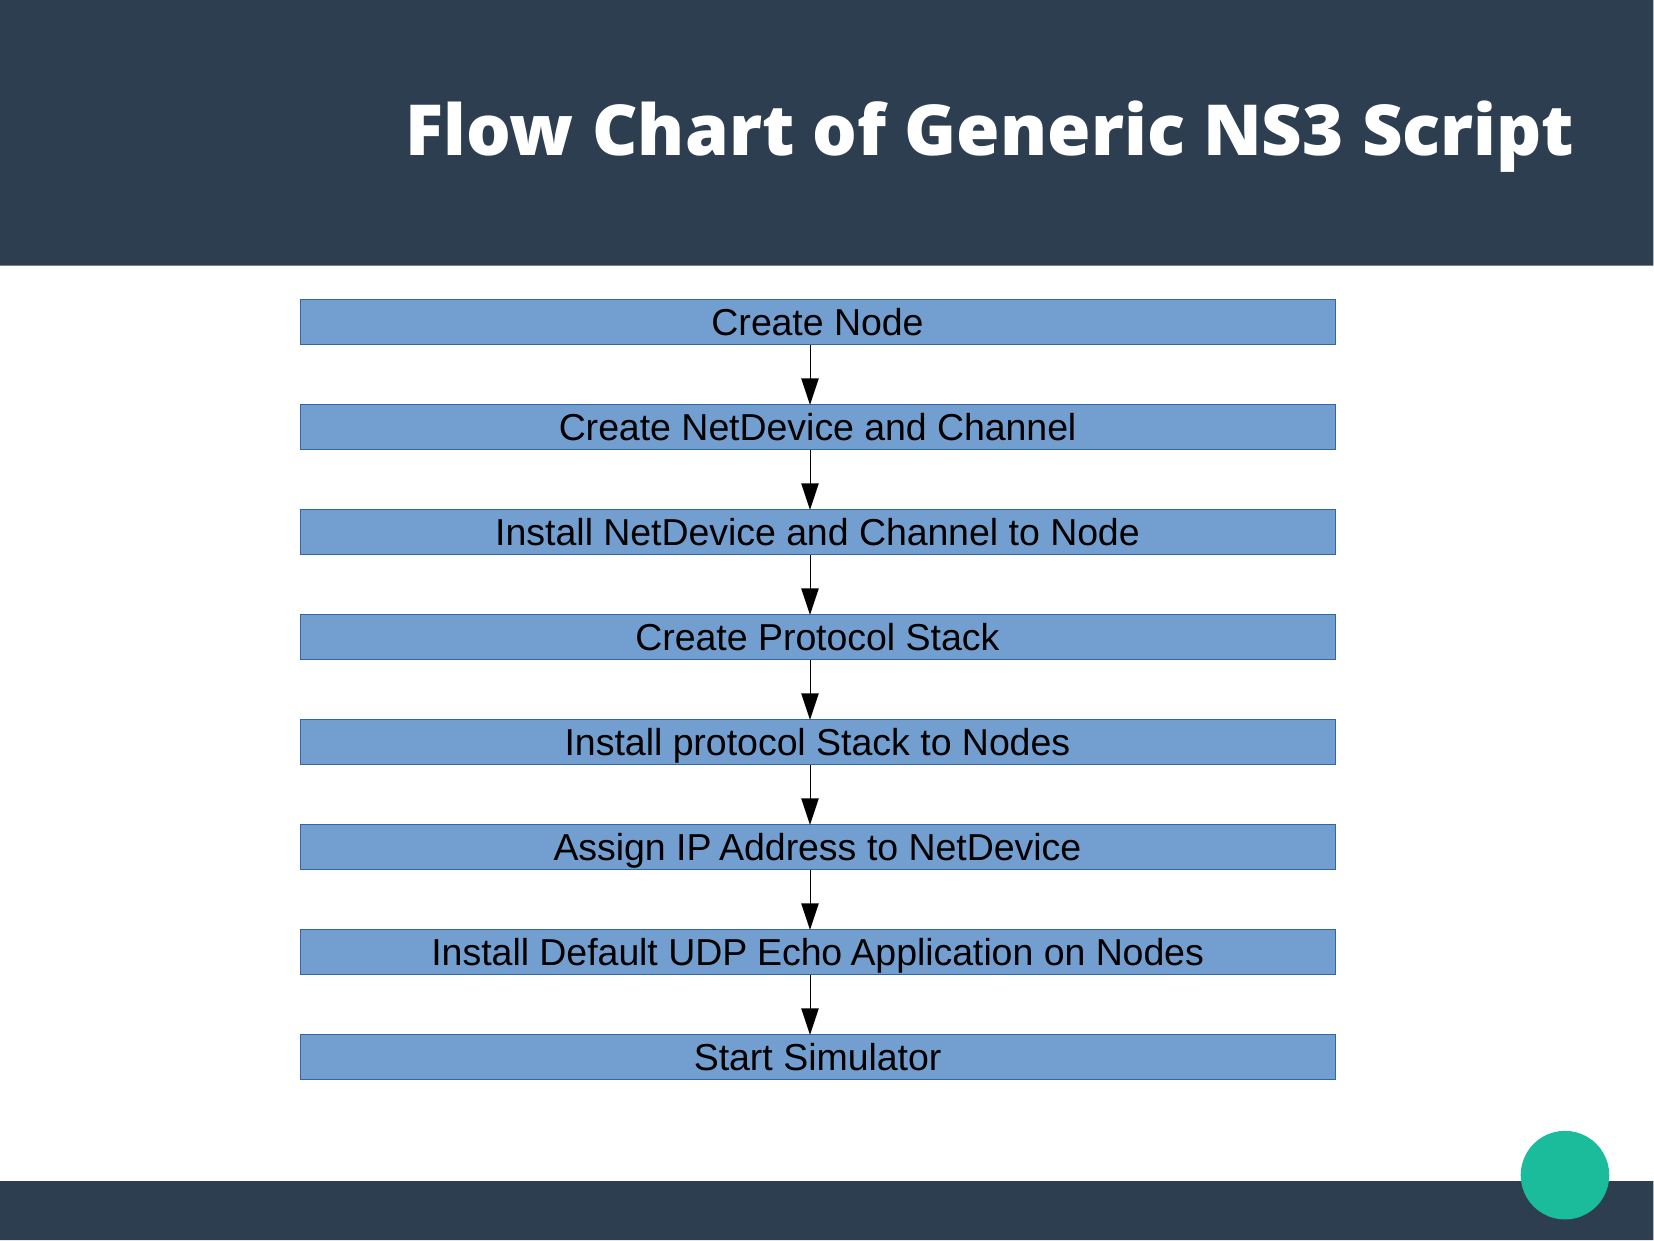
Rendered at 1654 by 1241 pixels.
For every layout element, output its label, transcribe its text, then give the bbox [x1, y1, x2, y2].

text_box Create Protocol Stack [300, 614, 1336, 660]
text_box Install NetDevice and Channel to Node [300, 509, 1336, 555]
text_box Install Default UDP Echo Application on Nodes [300, 929, 1336, 975]
text_box Create Node [300, 299, 1336, 345]
text_box Create NetDevice and Channel [300, 404, 1336, 450]
title Flow Chart of Generic NS3 Script [59, 49, 1595, 207]
text_box Install protocol Stack to Nodes [300, 719, 1336, 765]
list [39, 284, 1591, 1136]
text_box Start Simulator [300, 1034, 1336, 1080]
text_box Assign IP Address to NetDevice [300, 824, 1336, 870]
